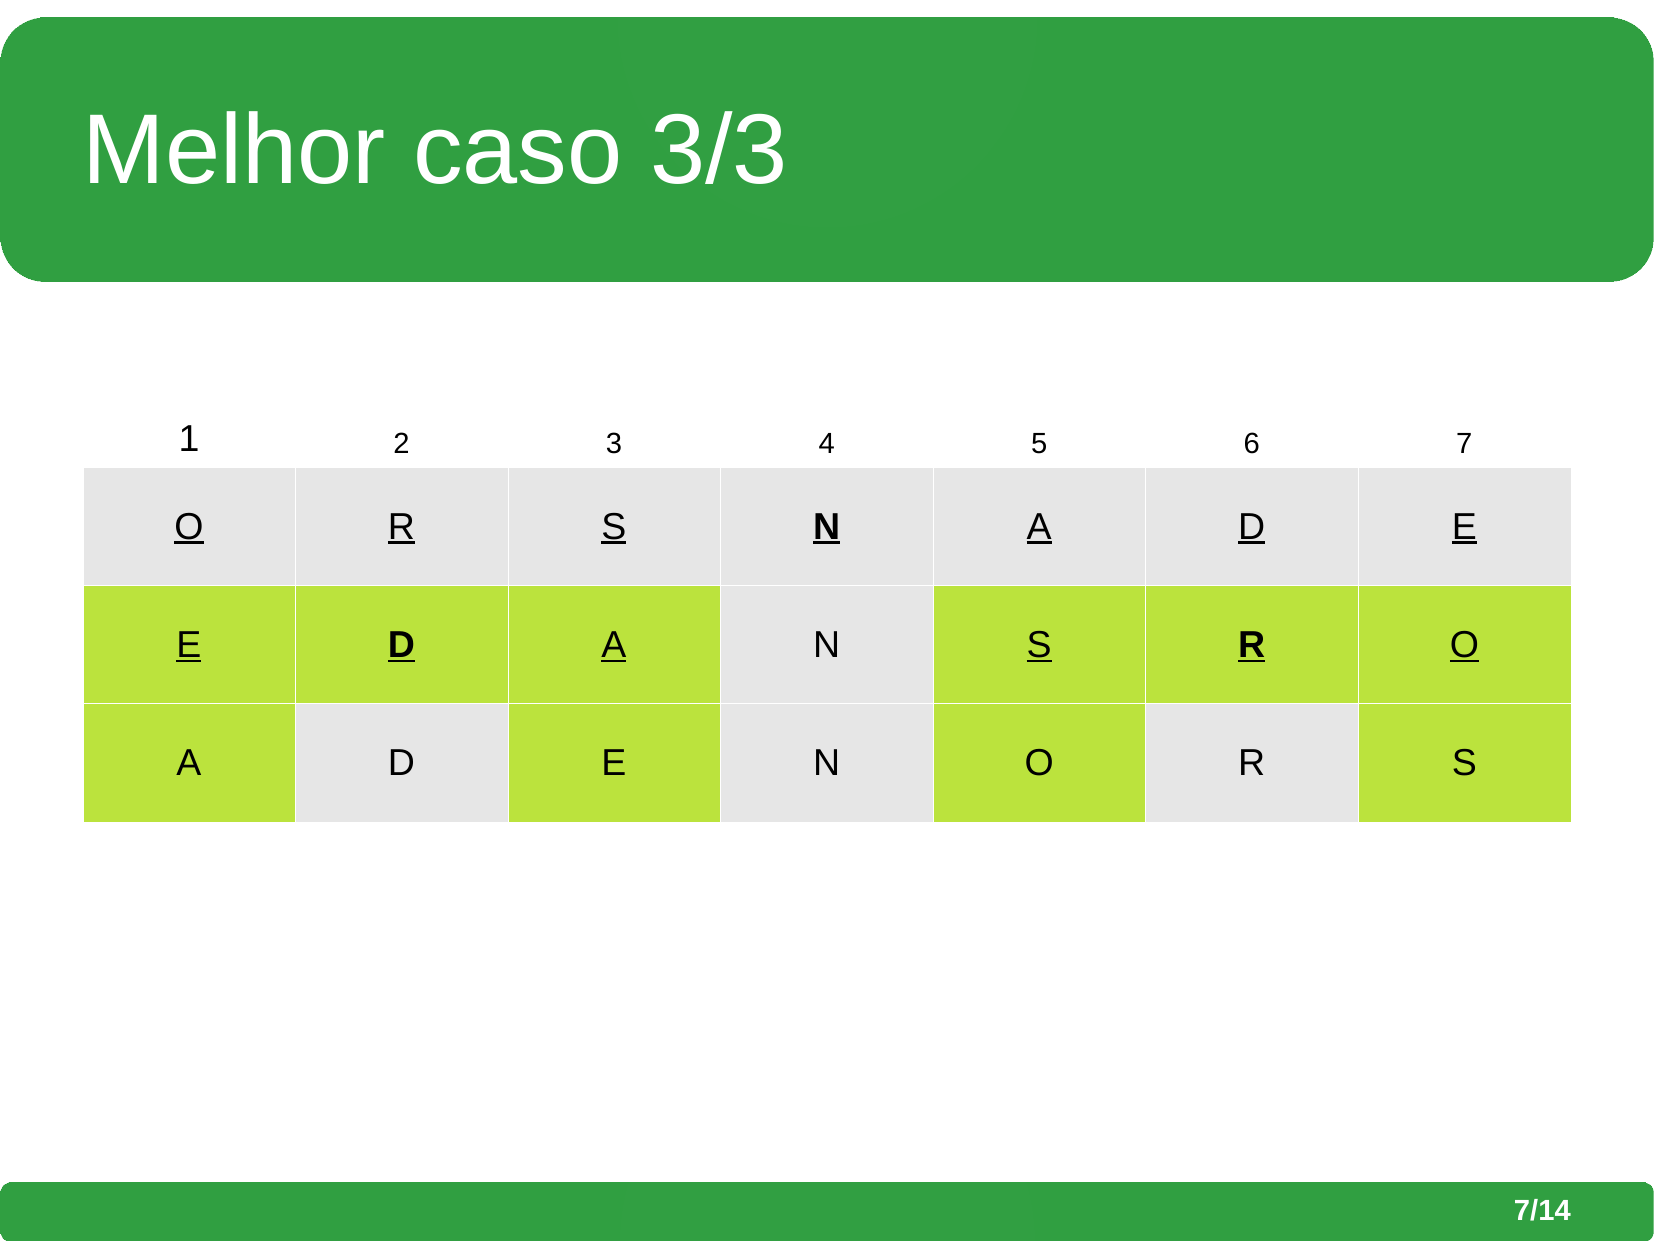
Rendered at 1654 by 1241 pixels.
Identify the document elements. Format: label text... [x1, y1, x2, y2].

table_header 4 [721, 350, 933, 467]
table_cell N [721, 704, 933, 822]
table_cell D [296, 586, 508, 703]
table_cell A [509, 586, 720, 703]
table_cell E [1359, 468, 1571, 585]
table_header 1 [84, 350, 295, 467]
table_cell S [1359, 704, 1571, 822]
table_header 3 [509, 350, 720, 467]
table_header 7 [1359, 350, 1571, 467]
table_cell O [934, 704, 1145, 822]
table_cell N [721, 468, 933, 585]
table_cell A [84, 704, 295, 822]
table_cell R [296, 468, 508, 585]
table_cell D [1146, 468, 1358, 585]
table_header 2 [296, 350, 508, 467]
table_header 6 [1146, 350, 1358, 467]
table_cell O [1359, 586, 1571, 703]
table_cell A [934, 468, 1145, 585]
table_cell S [934, 586, 1145, 703]
title Melhor caso 3/3 [82, 47, 1571, 252]
table_cell D [296, 704, 508, 822]
table_cell O [84, 468, 295, 585]
table_cell N [721, 586, 933, 703]
table_cell S [509, 468, 720, 585]
table_cell R [1146, 704, 1358, 822]
table_cell E [84, 586, 295, 703]
table_cell R [1146, 586, 1358, 703]
table_cell E [509, 704, 720, 822]
table_header 5 [934, 350, 1145, 467]
